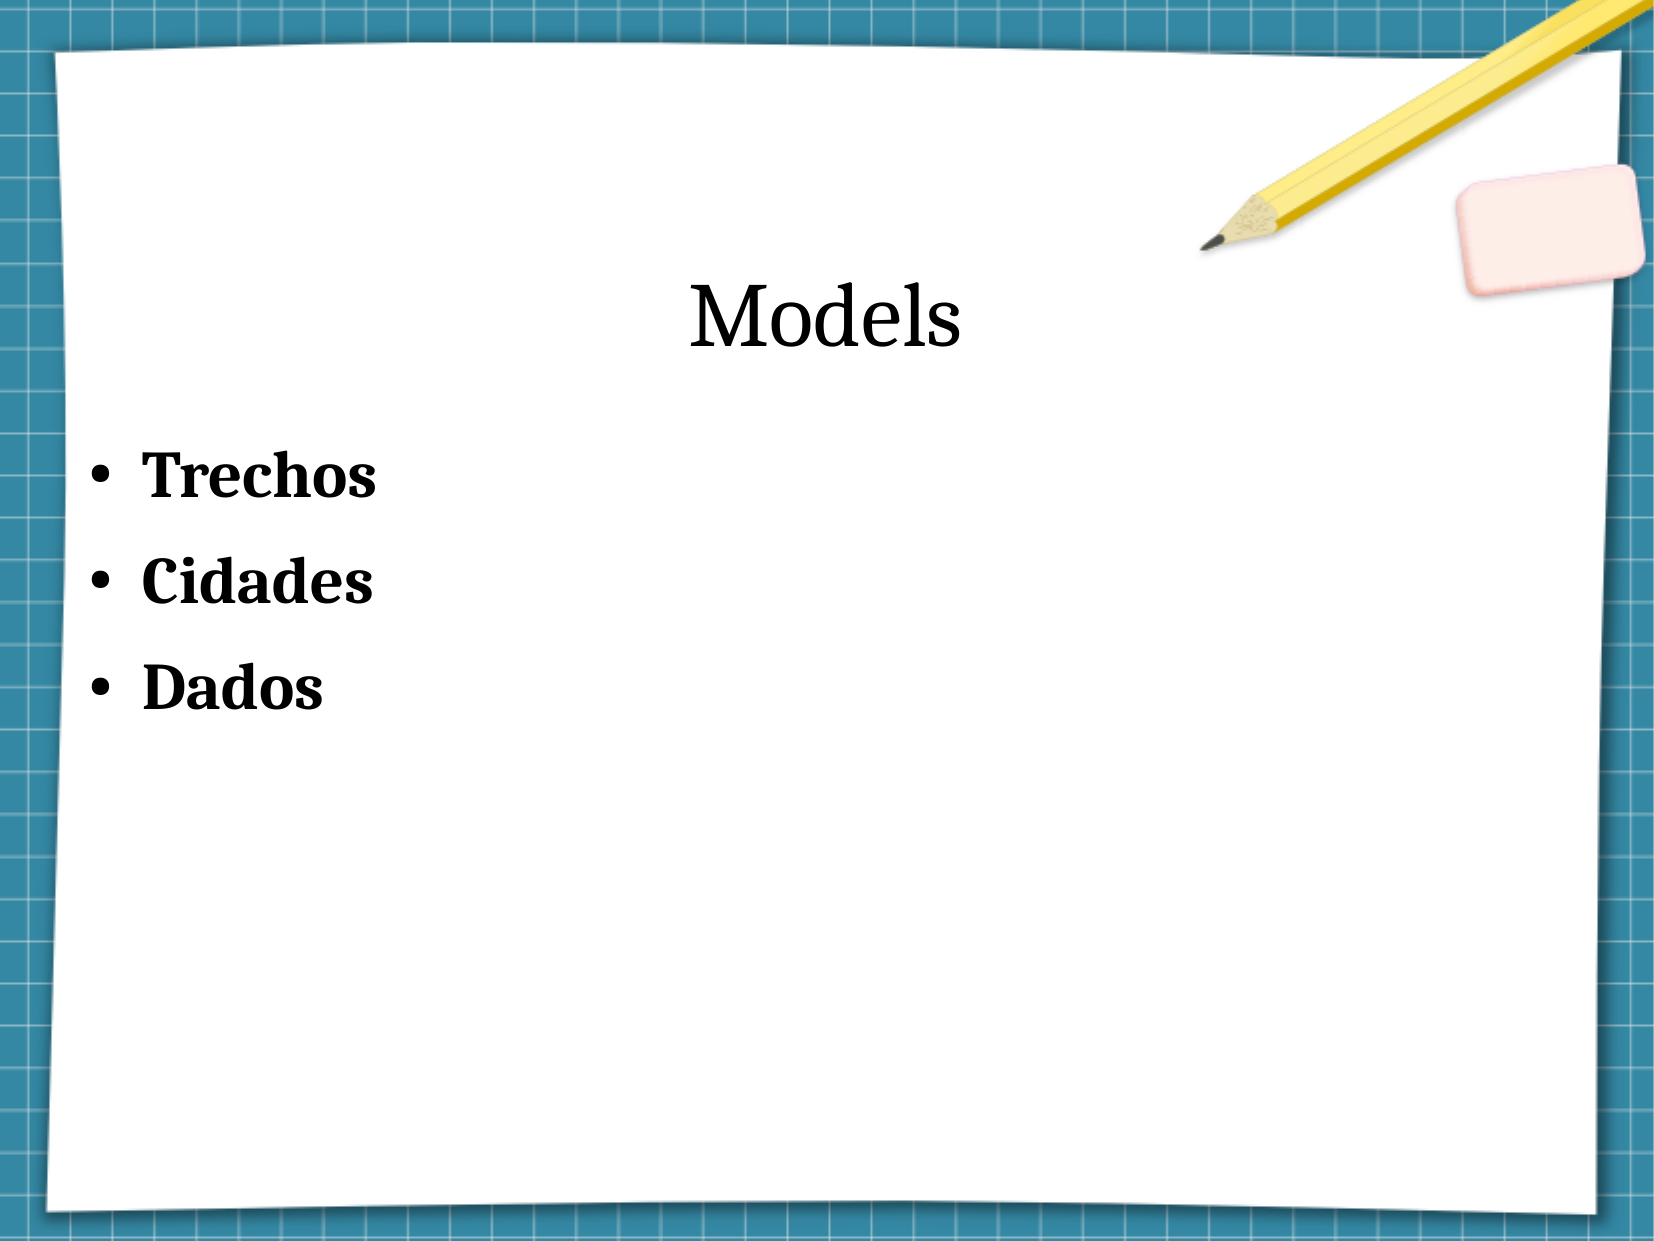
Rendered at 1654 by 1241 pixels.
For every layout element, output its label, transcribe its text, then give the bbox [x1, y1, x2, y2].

title Models [94, 212, 1583, 420]
list Trechos Cidades Dados [70, 437, 1560, 1157]
picture [0, 0, 1654, 1241]
